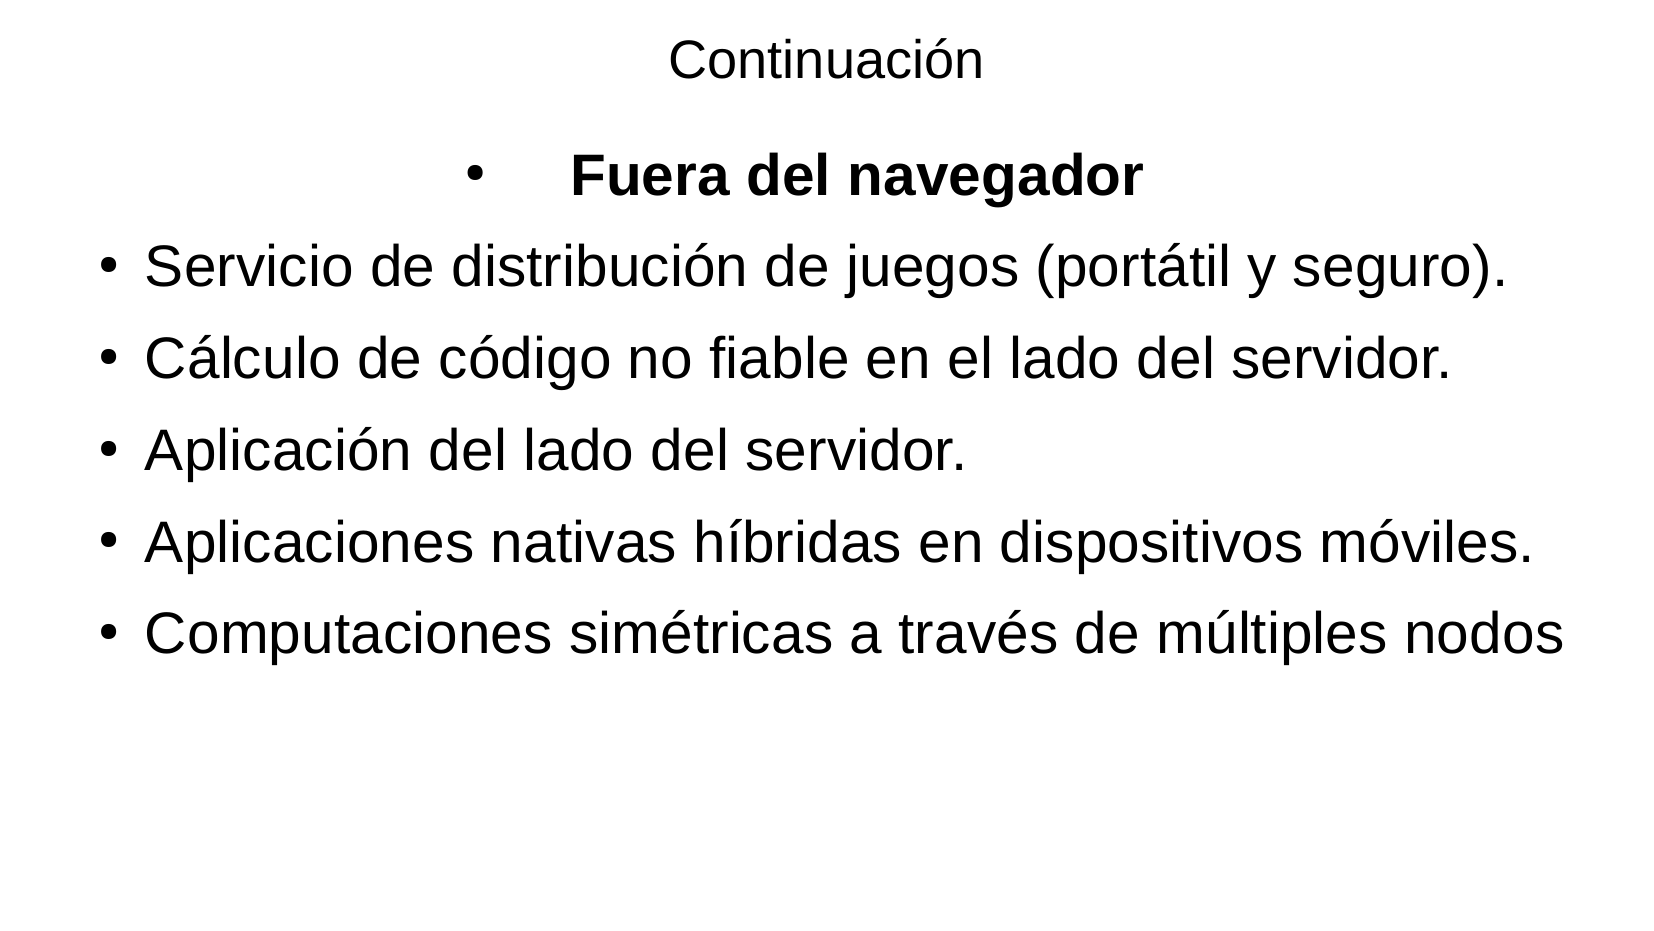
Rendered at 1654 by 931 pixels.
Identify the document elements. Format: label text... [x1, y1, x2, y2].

list Fuera del navegador Servicio de distribución de juegos (portátil y seguro). Cálculo de código no fiable en el lado del servidor. Aplicación del lado del servidor. Aplicaciones nativas híbridas en dispositivos móviles. Computaciones simétricas a través de múltiples nodos [82, 141, 1571, 851]
title Continuación [82, 29, 1571, 91]
